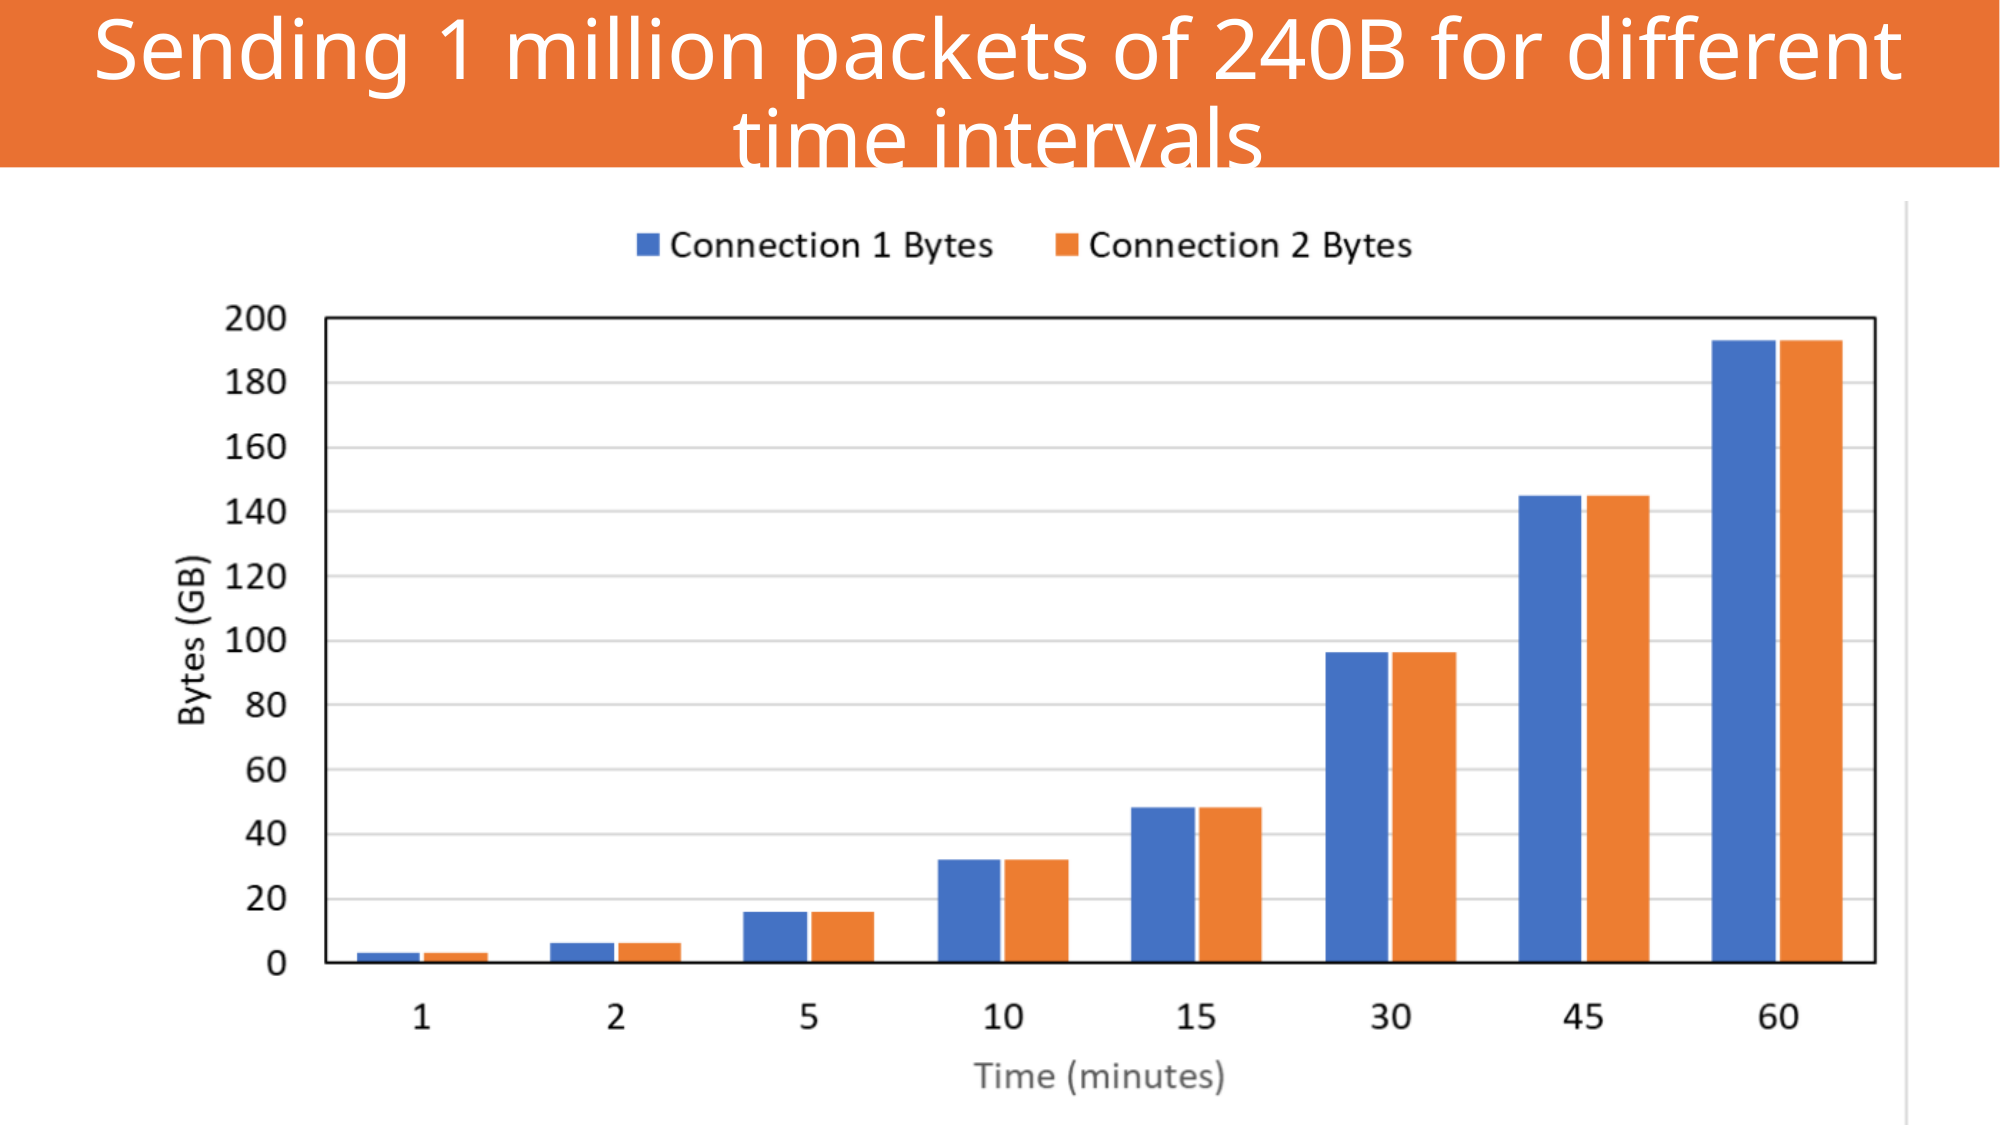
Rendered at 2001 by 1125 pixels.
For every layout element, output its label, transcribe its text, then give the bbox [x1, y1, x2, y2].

title Sending 1 million packets of 240B for different time intervals [0, 0, 2000, 168]
picture [143, 201, 1910, 1125]
